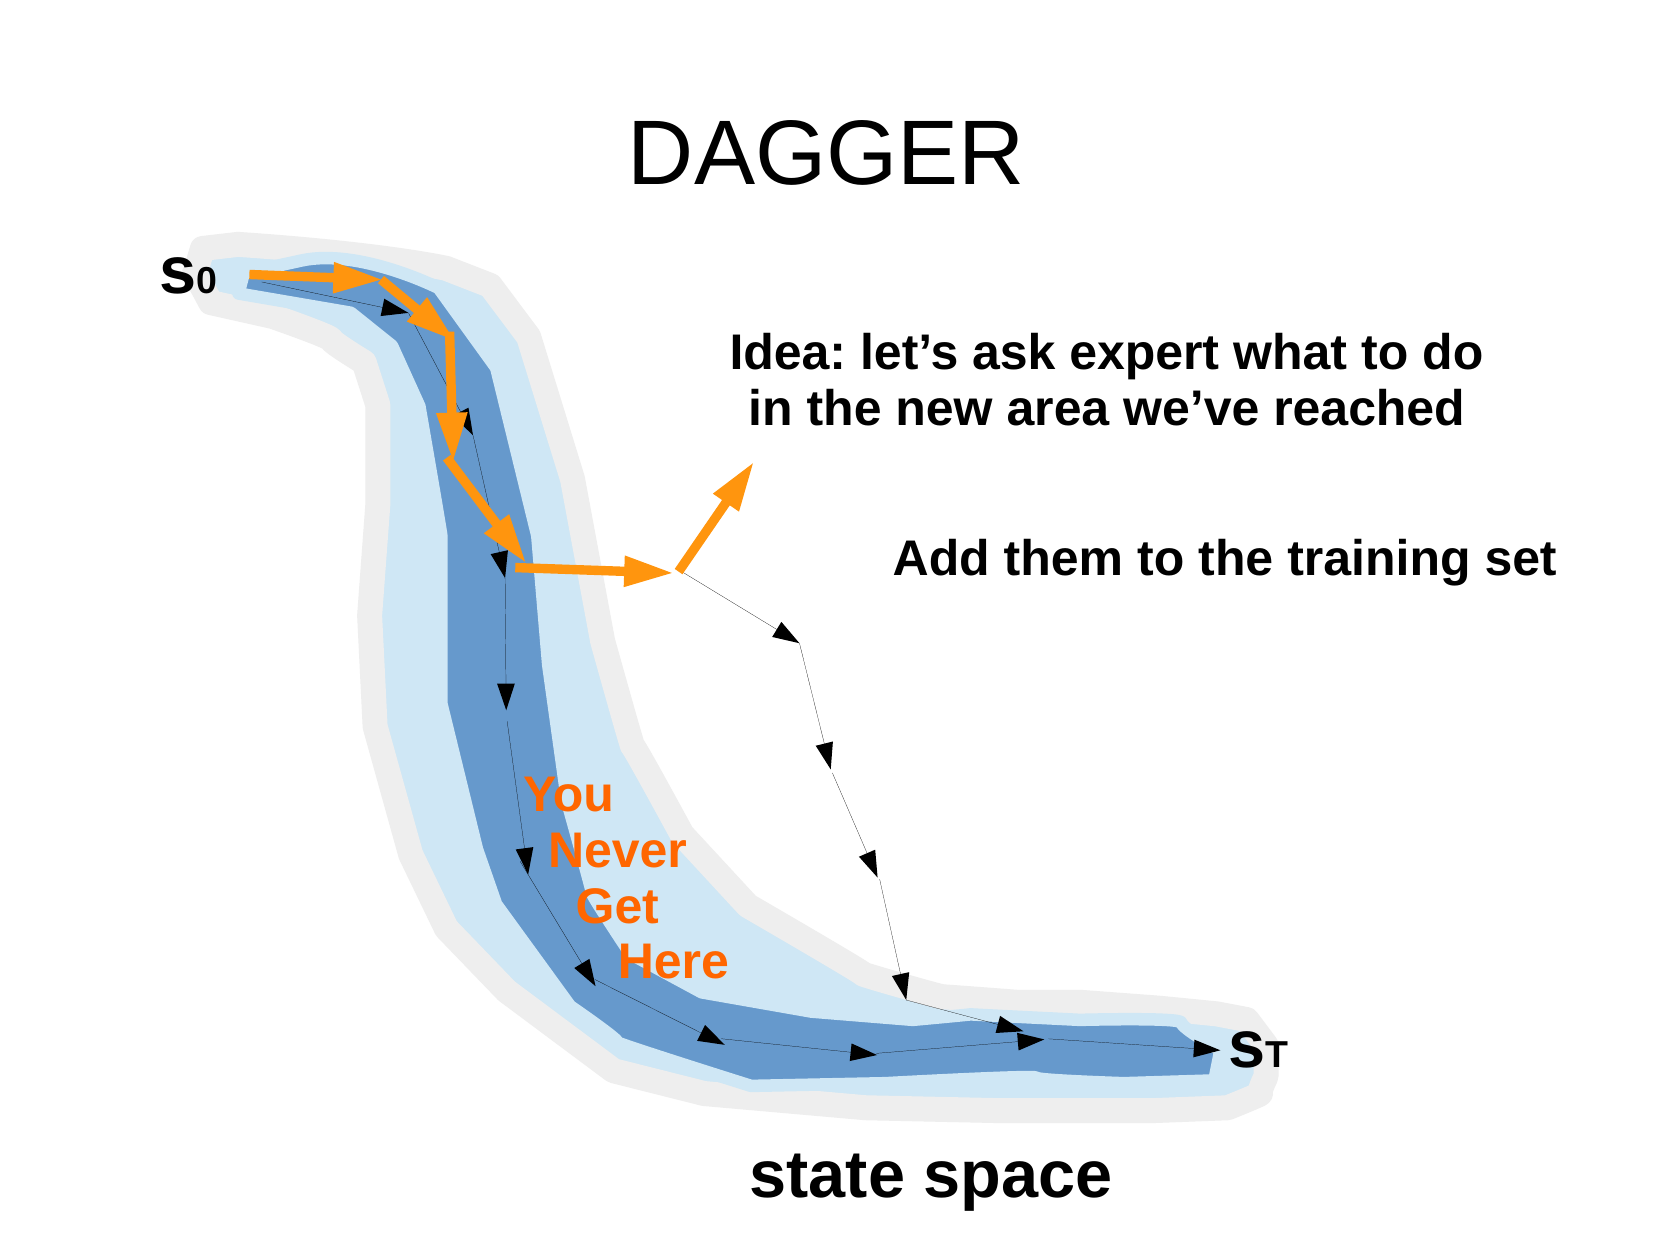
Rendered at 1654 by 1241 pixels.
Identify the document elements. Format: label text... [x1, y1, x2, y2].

text_box state space [749, 1024, 1206, 1241]
text_box [279, 257, 631, 752]
text_box [542, 909, 992, 1098]
text_box Add them to the training set [817, 432, 1633, 684]
title DAGGER [82, 49, 1571, 257]
text_box sT [1228, 969, 1348, 1120]
text_box [454, 428, 487, 502]
text_box s0 [159, 195, 279, 346]
text_box [416, 326, 446, 381]
text_box You Never Get Here [382, 738, 755, 1018]
text_box [498, 544, 506, 551]
text_box [907, 987, 1228, 1109]
text_box [279, 281, 413, 315]
text_box Idea: let’s ask expert what to do in the new area we’ve reached [699, 255, 1514, 507]
